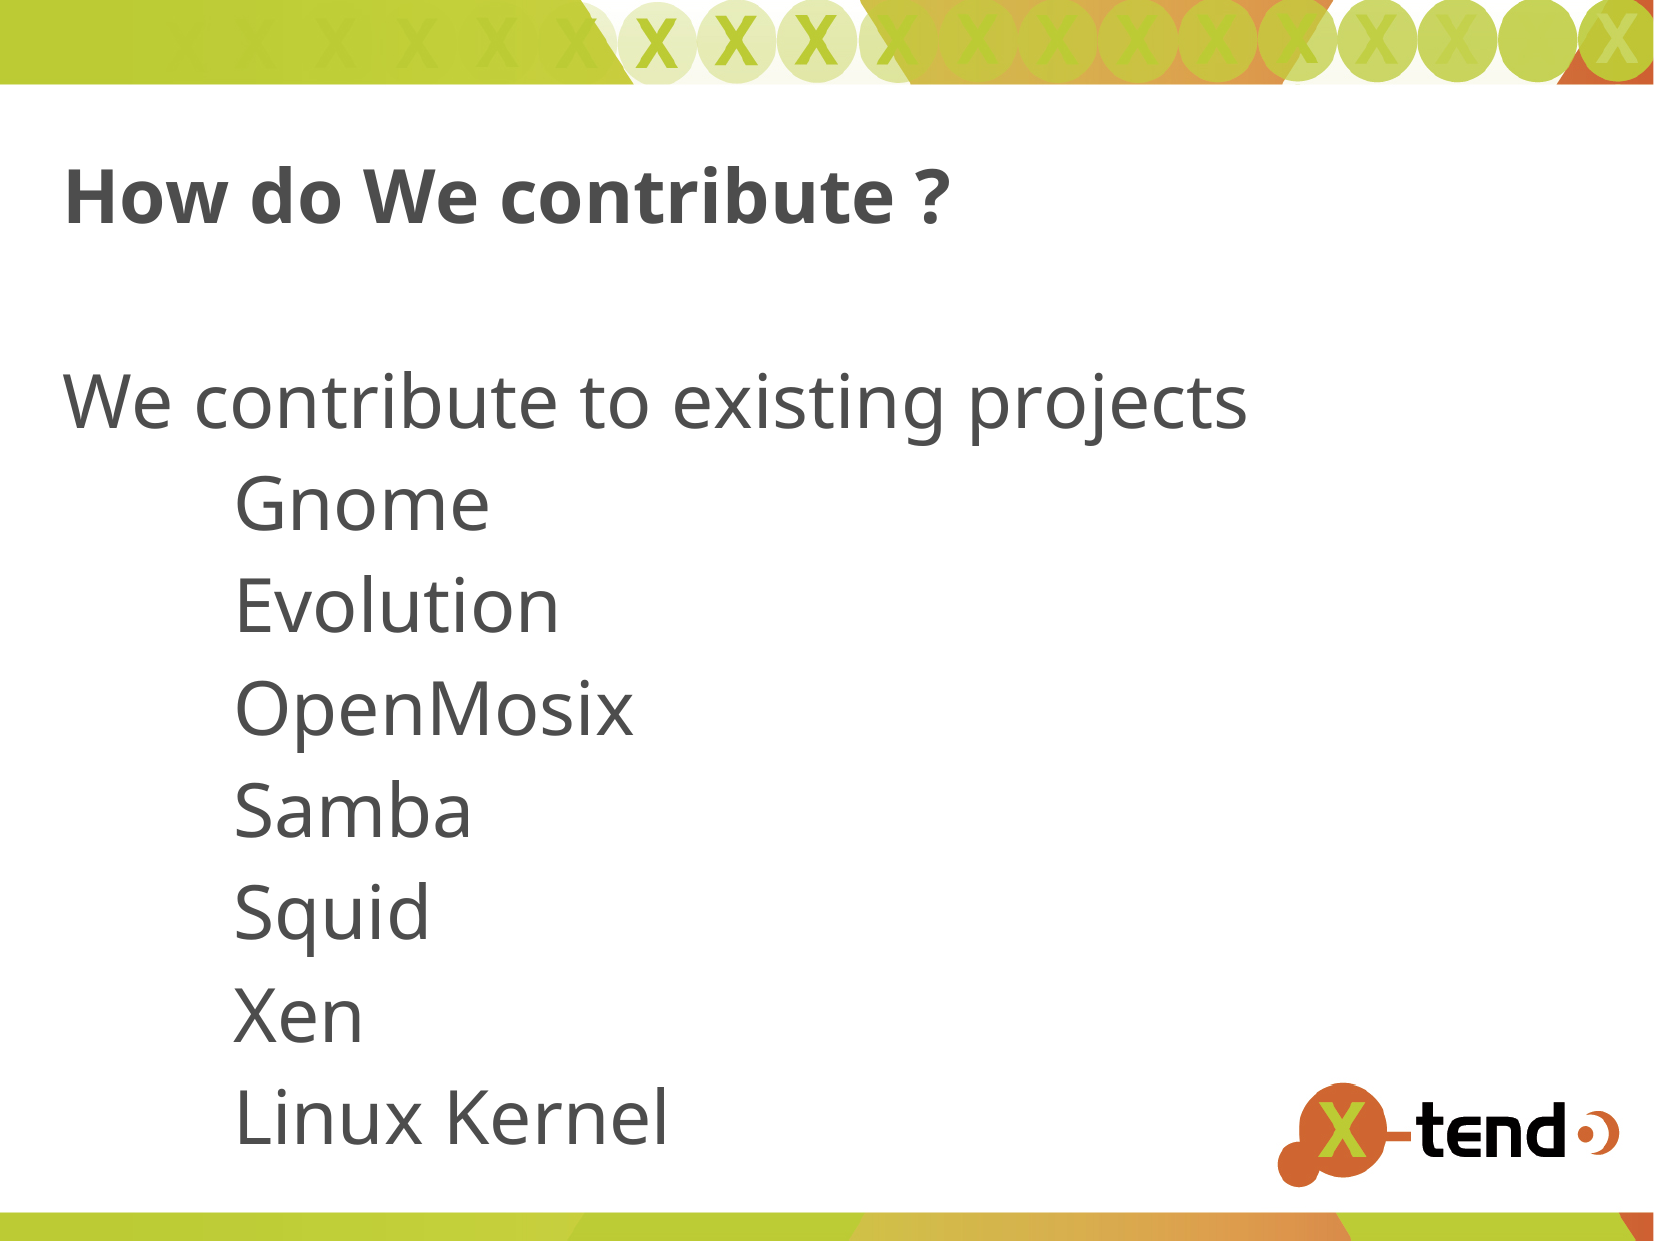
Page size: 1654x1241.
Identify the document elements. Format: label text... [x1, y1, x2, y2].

picture [0, 0, 1654, 1241]
text_box How do We contribute ? We contribute to existing projects Gnome Evolution OpenMosix Samba Squid Xen Linux Kernel [47, 135, 1412, 1241]
